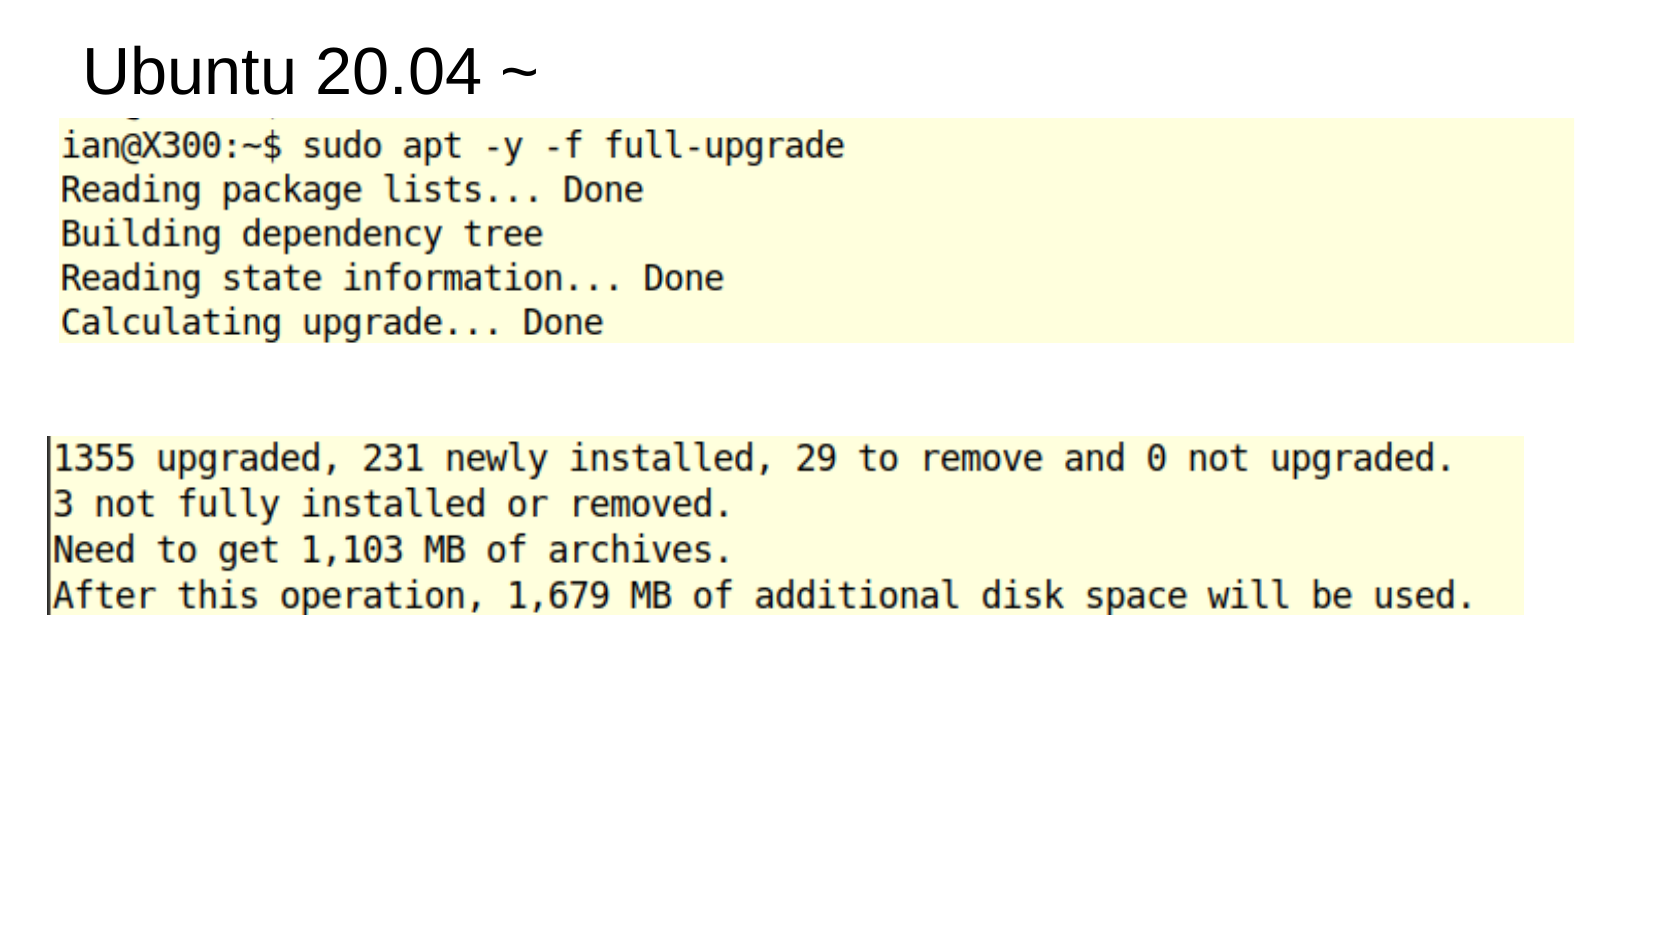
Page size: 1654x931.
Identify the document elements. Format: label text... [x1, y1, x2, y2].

picture [59, 118, 1575, 343]
picture [47, 436, 1524, 615]
title Ubuntu 20.04 ~ [82, 34, 1571, 110]
